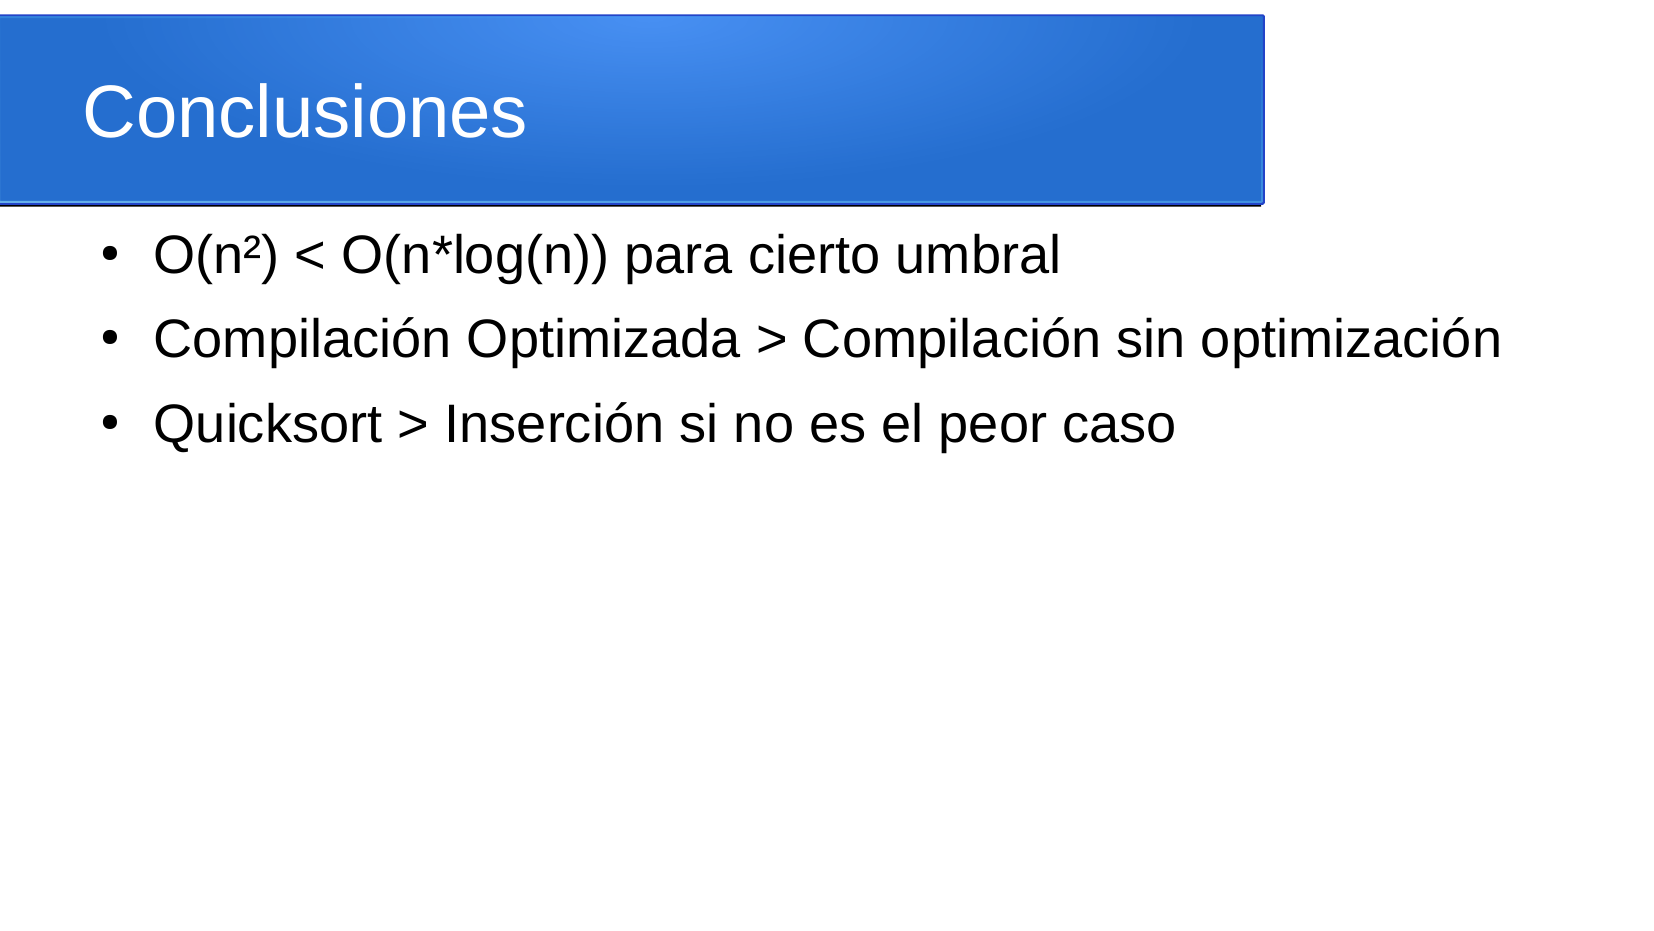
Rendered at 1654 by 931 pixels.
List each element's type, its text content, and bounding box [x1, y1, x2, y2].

title Conclusiones [82, 35, 1235, 189]
list O(n²) < O(n*log(n)) para cierto umbral Compilación Optimizada > Compilación sin optimización Quicksort > Inserción si no es el peor caso [82, 224, 1571, 764]
